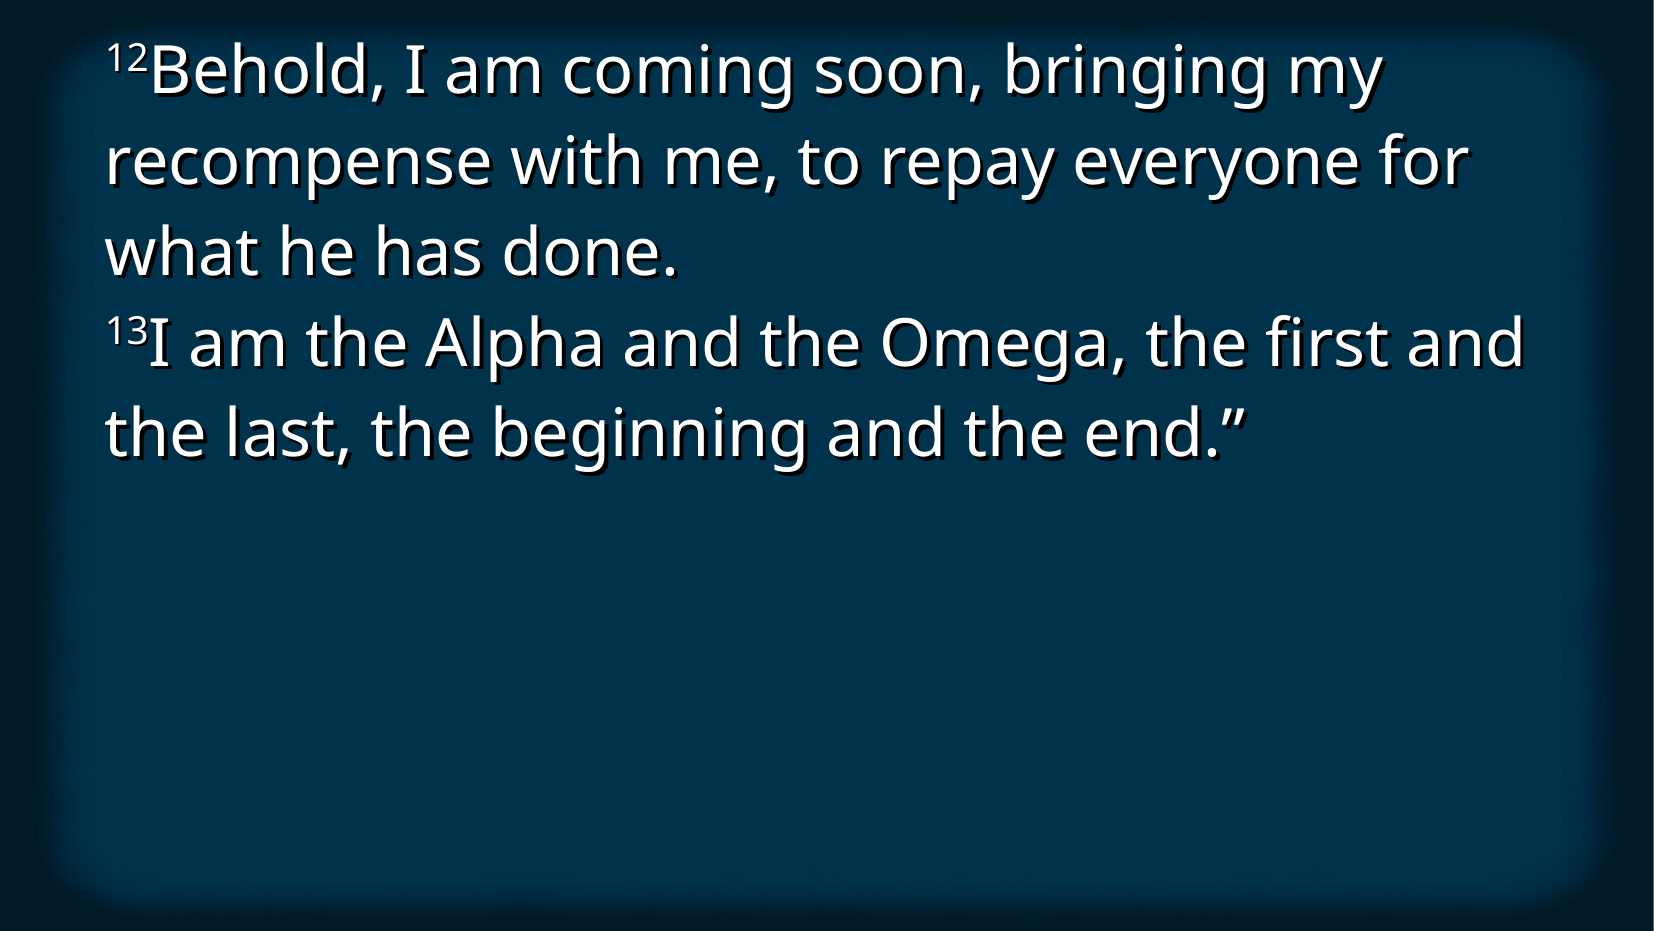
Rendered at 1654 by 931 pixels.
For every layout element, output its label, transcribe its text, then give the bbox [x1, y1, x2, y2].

text_box 12Behold, I am coming soon, bringing my recompense with me, to repay everyone for what he has done. 13I am the Alpha and the Omega, the first and the last, the beginning and the end.” [90, 15, 1561, 474]
picture [0, 0, 1654, 931]
